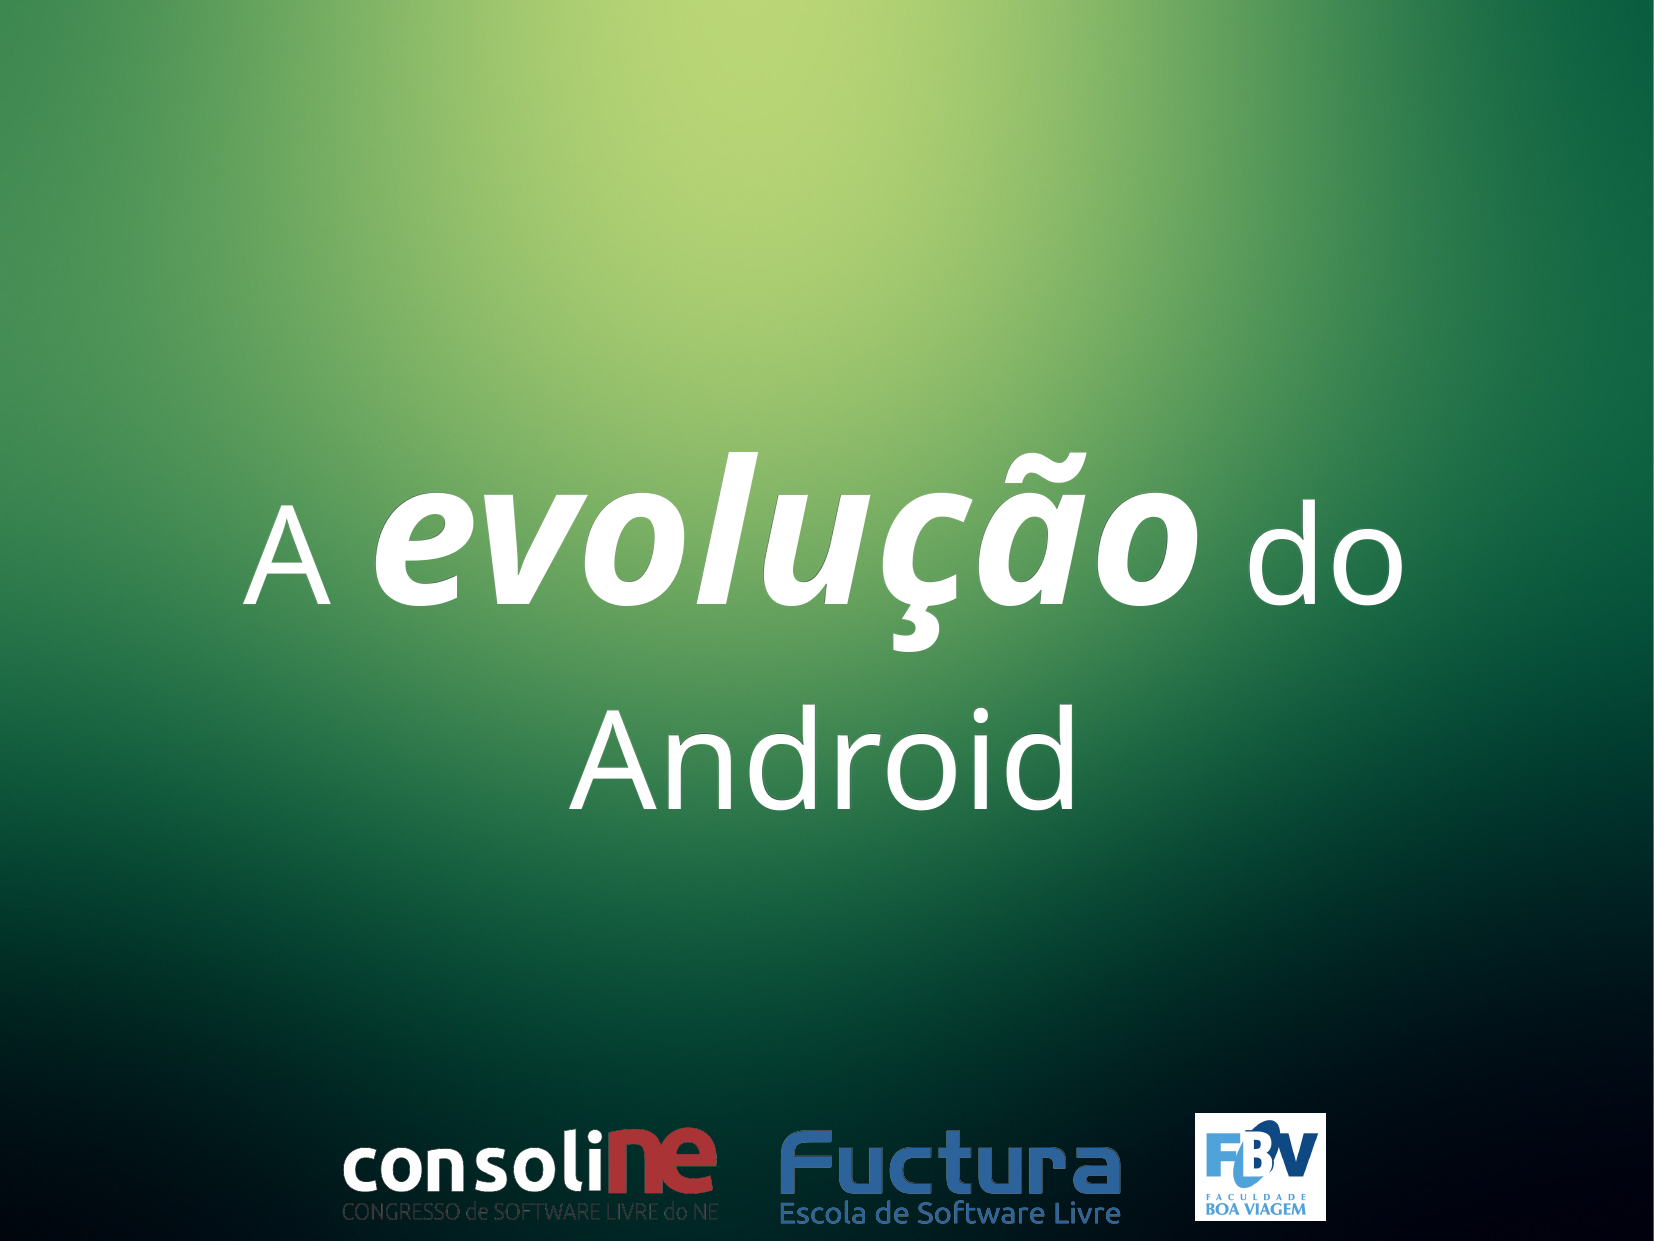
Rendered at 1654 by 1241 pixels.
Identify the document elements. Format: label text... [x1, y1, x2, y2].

picture [0, 0, 1654, 1241]
title A evolução do Android [82, 430, 1571, 810]
